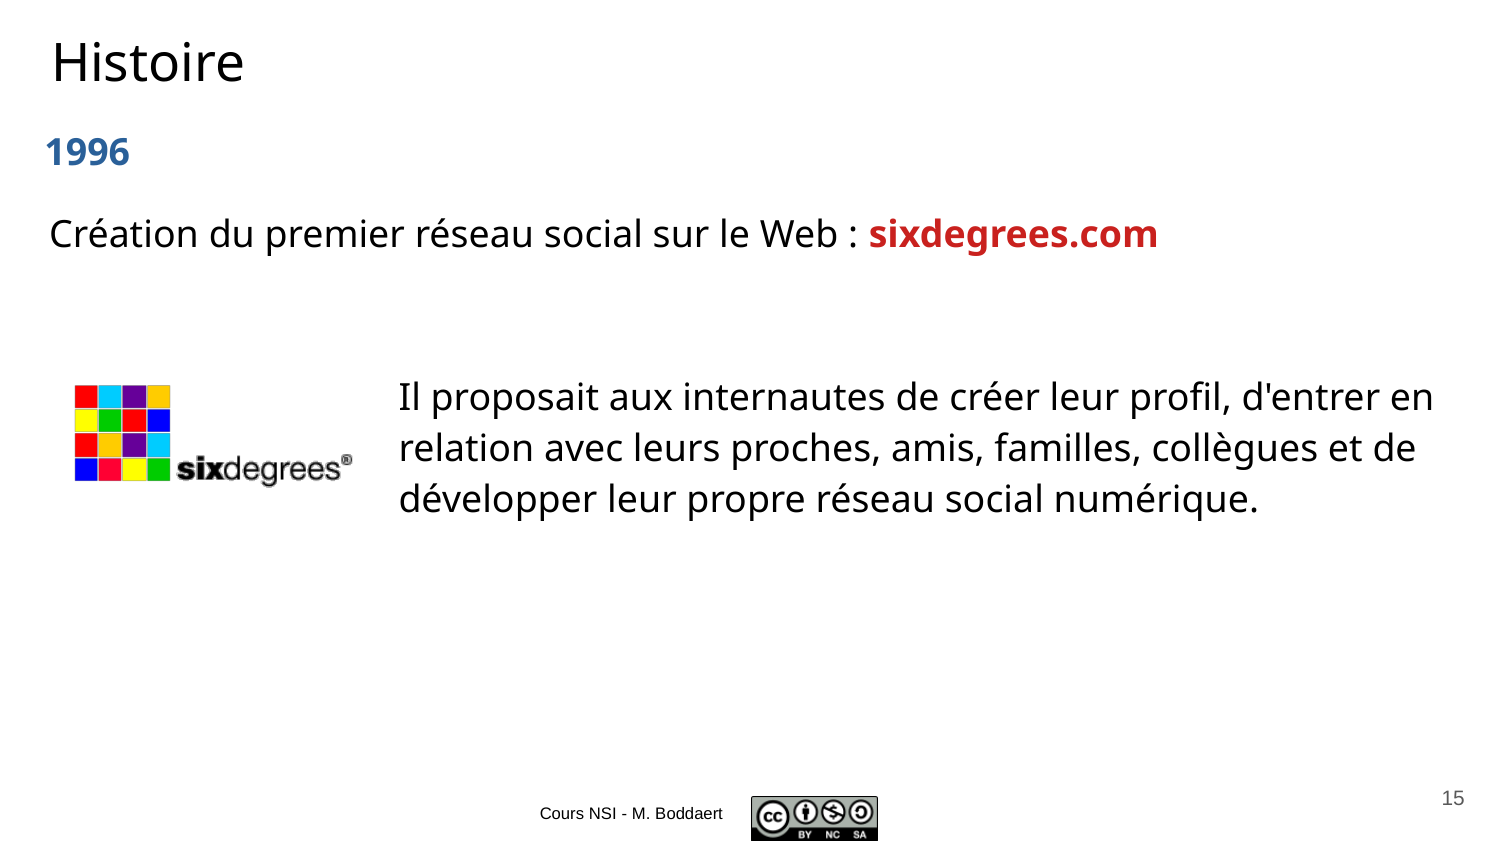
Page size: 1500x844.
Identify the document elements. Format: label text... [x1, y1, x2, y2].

text_box Il proposait aux internautes de créer leur profil, d'entrer en relation avec leurs proches, amis, familles, collègues et de développer leur propre réseau social numérique. [383, 363, 1500, 509]
text_box Création du premier réseau social sur le Web : sixdegrees.com [34, 200, 1500, 266]
slide_number <numéro> [1389, 764, 1480, 830]
picture [751, 796, 878, 841]
title Histoire [51, 13, 1449, 108]
picture [29, 383, 401, 490]
text_box 1996 [29, 120, 1477, 178]
